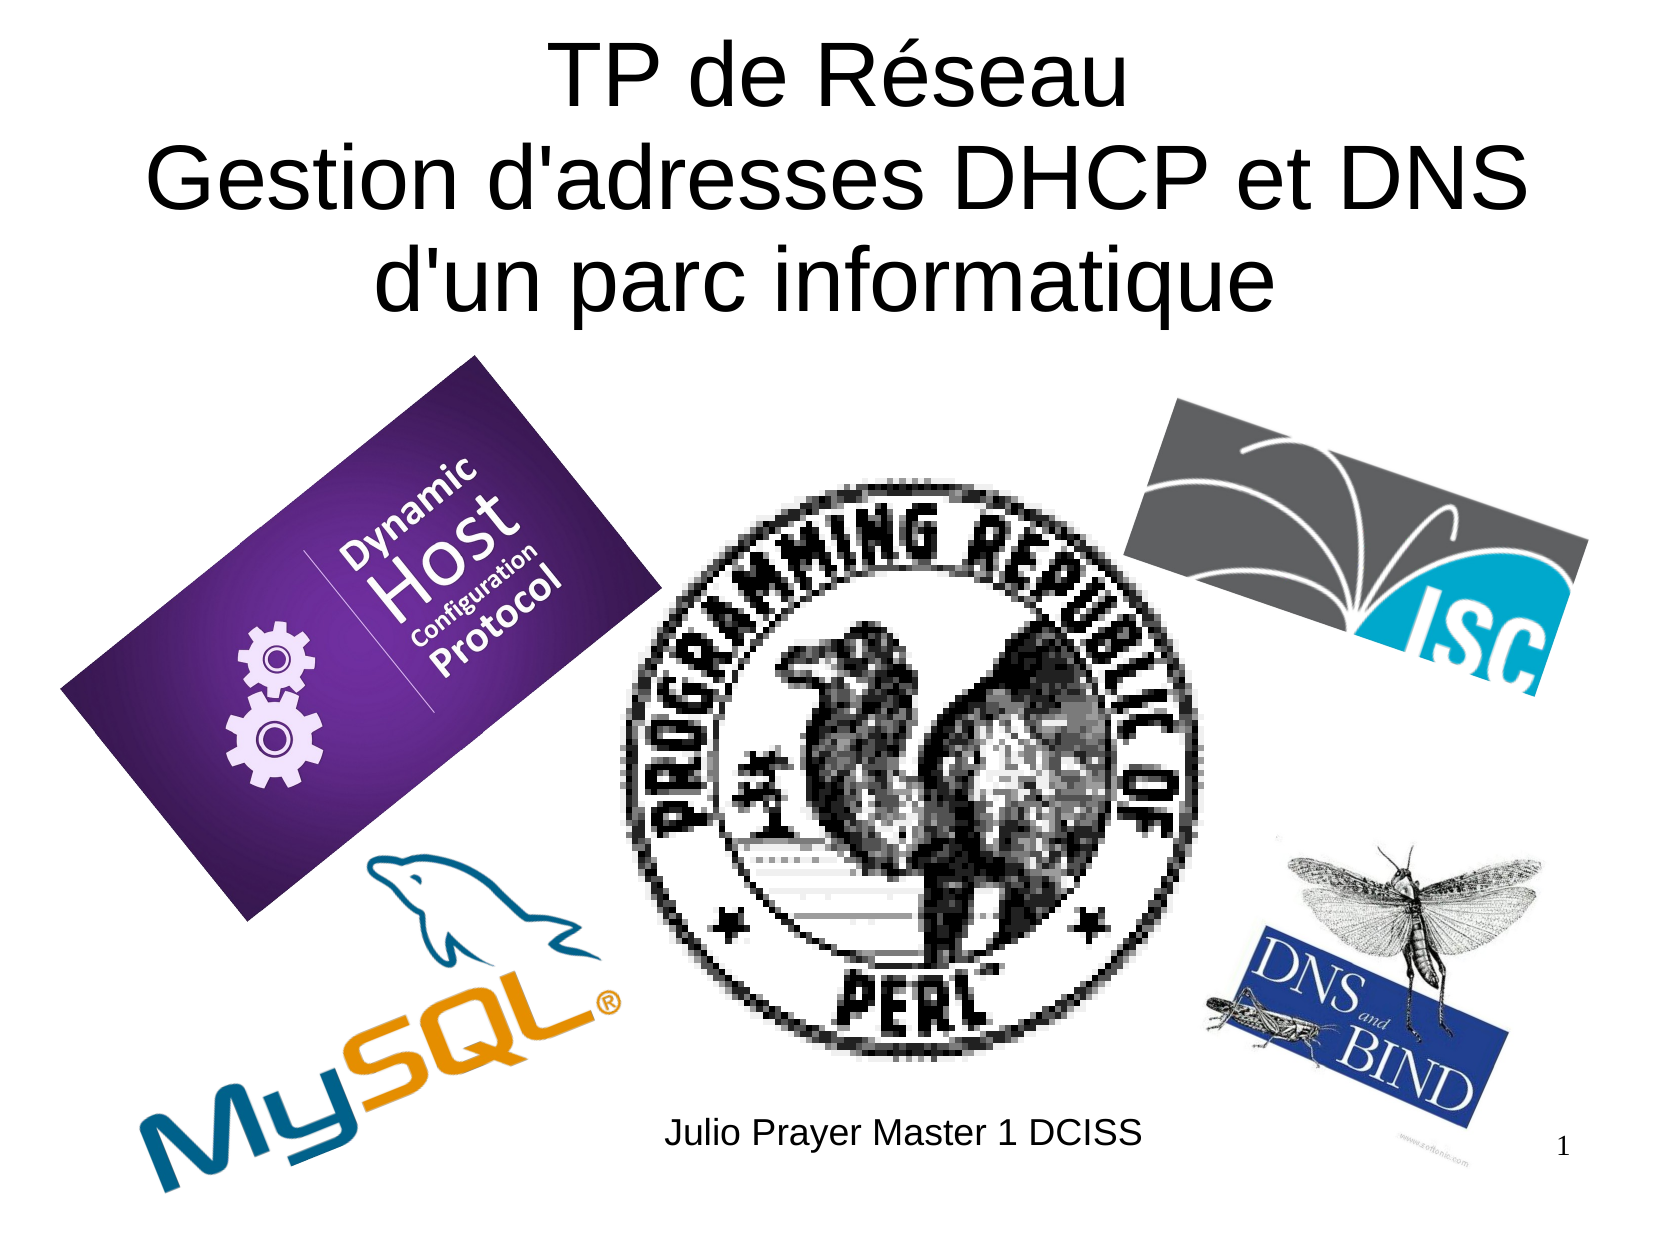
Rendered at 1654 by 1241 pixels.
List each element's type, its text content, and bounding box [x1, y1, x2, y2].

picture [59, 354, 1602, 1214]
text_box Julio Prayer Master 1 DCISS [649, 1104, 1335, 1162]
title TP de Réseau Gestion d'adresses DHCP et DNS d'un parc informatique [94, 23, 1583, 434]
picture [1528, 688, 1536, 697]
